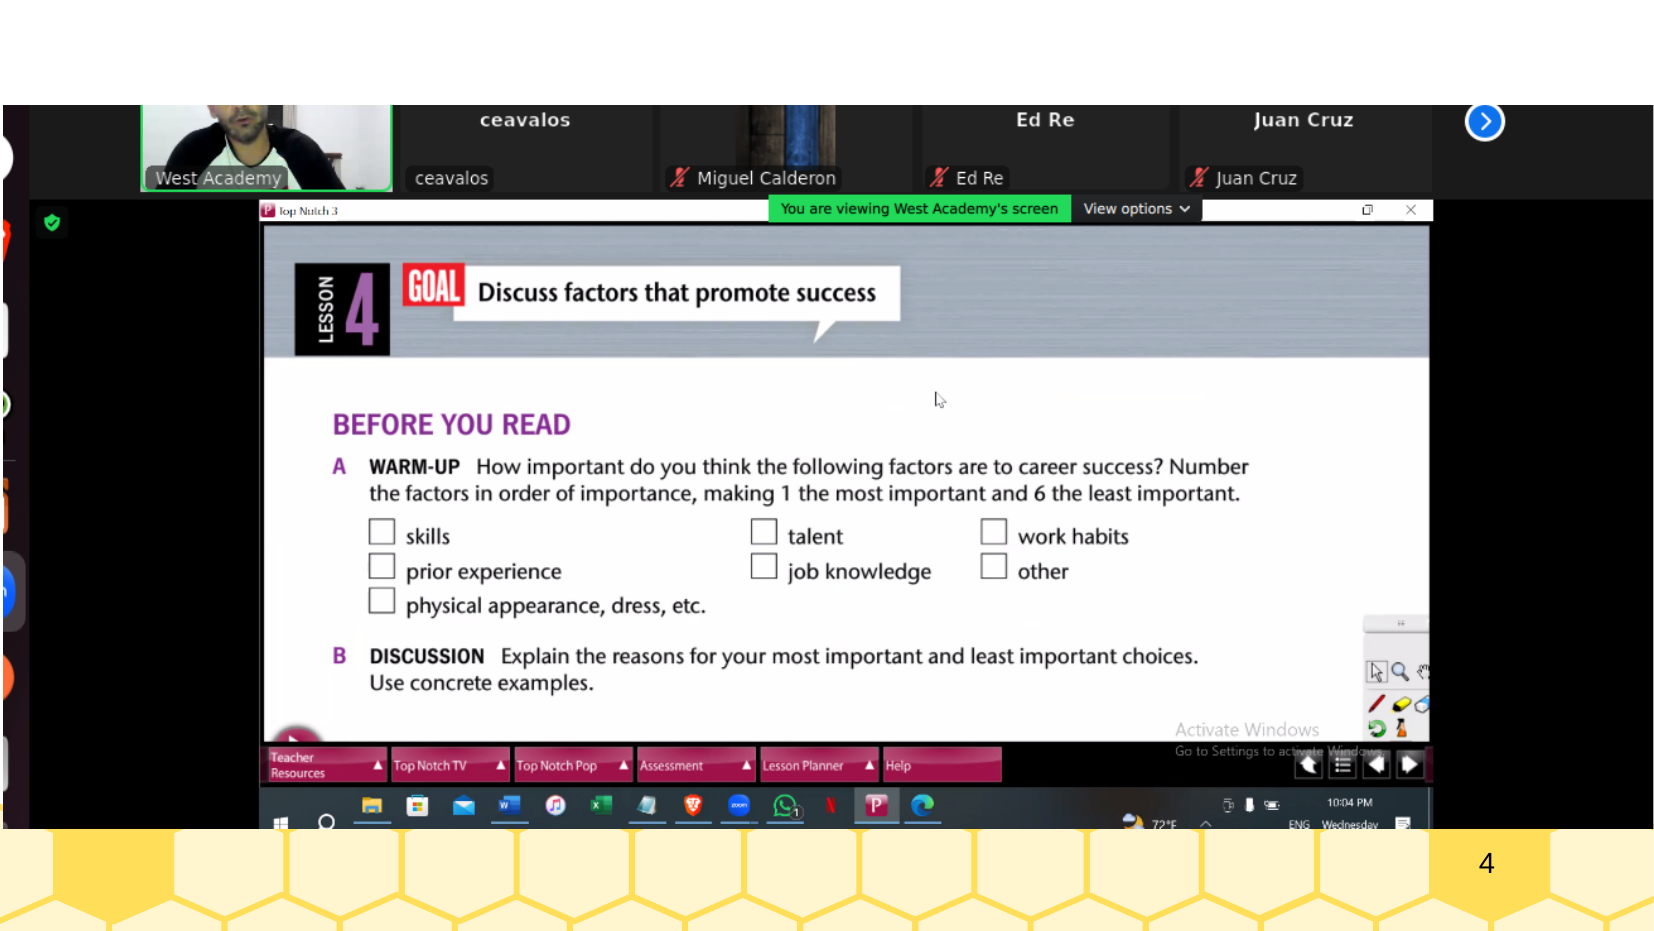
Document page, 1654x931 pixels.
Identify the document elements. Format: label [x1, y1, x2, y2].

picture [3, 105, 1654, 829]
